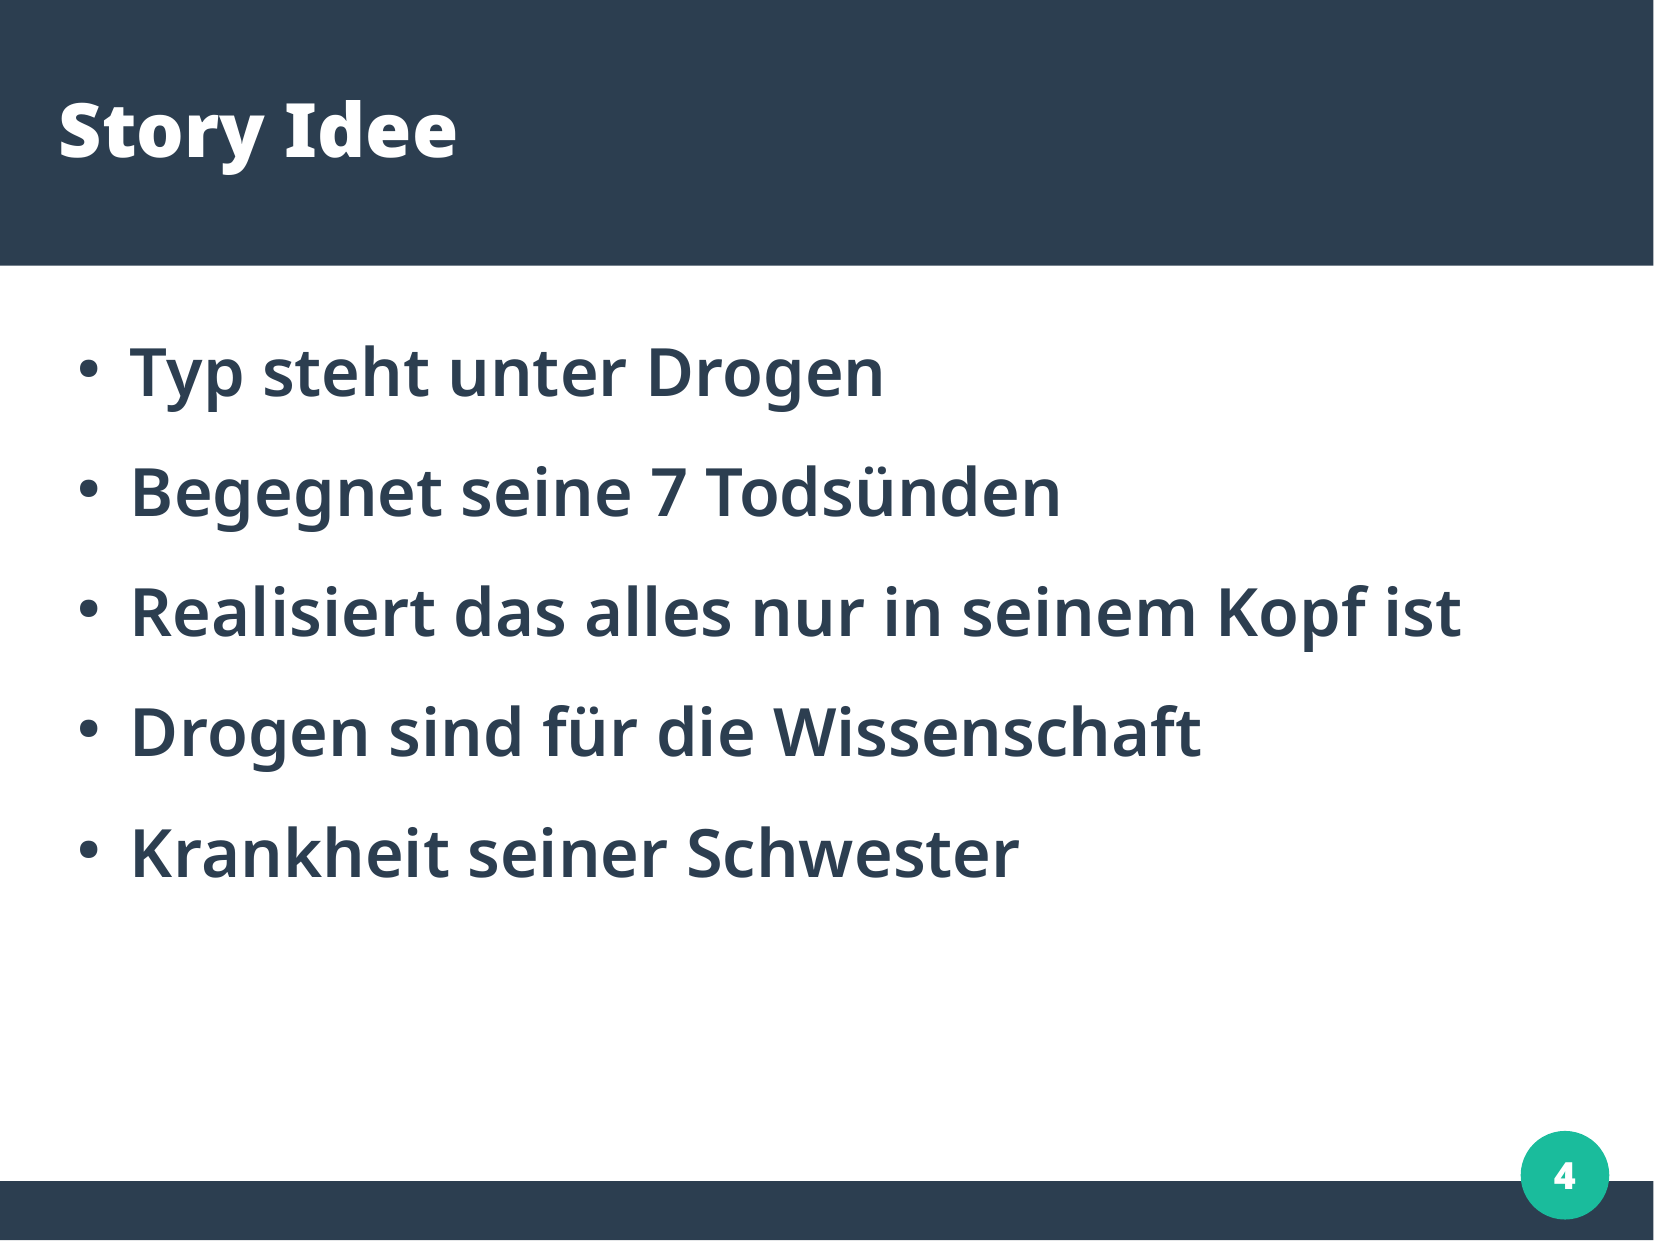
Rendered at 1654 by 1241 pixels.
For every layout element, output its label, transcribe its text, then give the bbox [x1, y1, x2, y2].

list Typ steht unter Drogen Begegnet seine 7 Todsünden Realisiert das alles nur in seinem Kopf ist Drogen sind für die Wissenschaft Krankheit seiner Schwester [59, 324, 1595, 1152]
title Story Idee [59, 49, 1595, 207]
